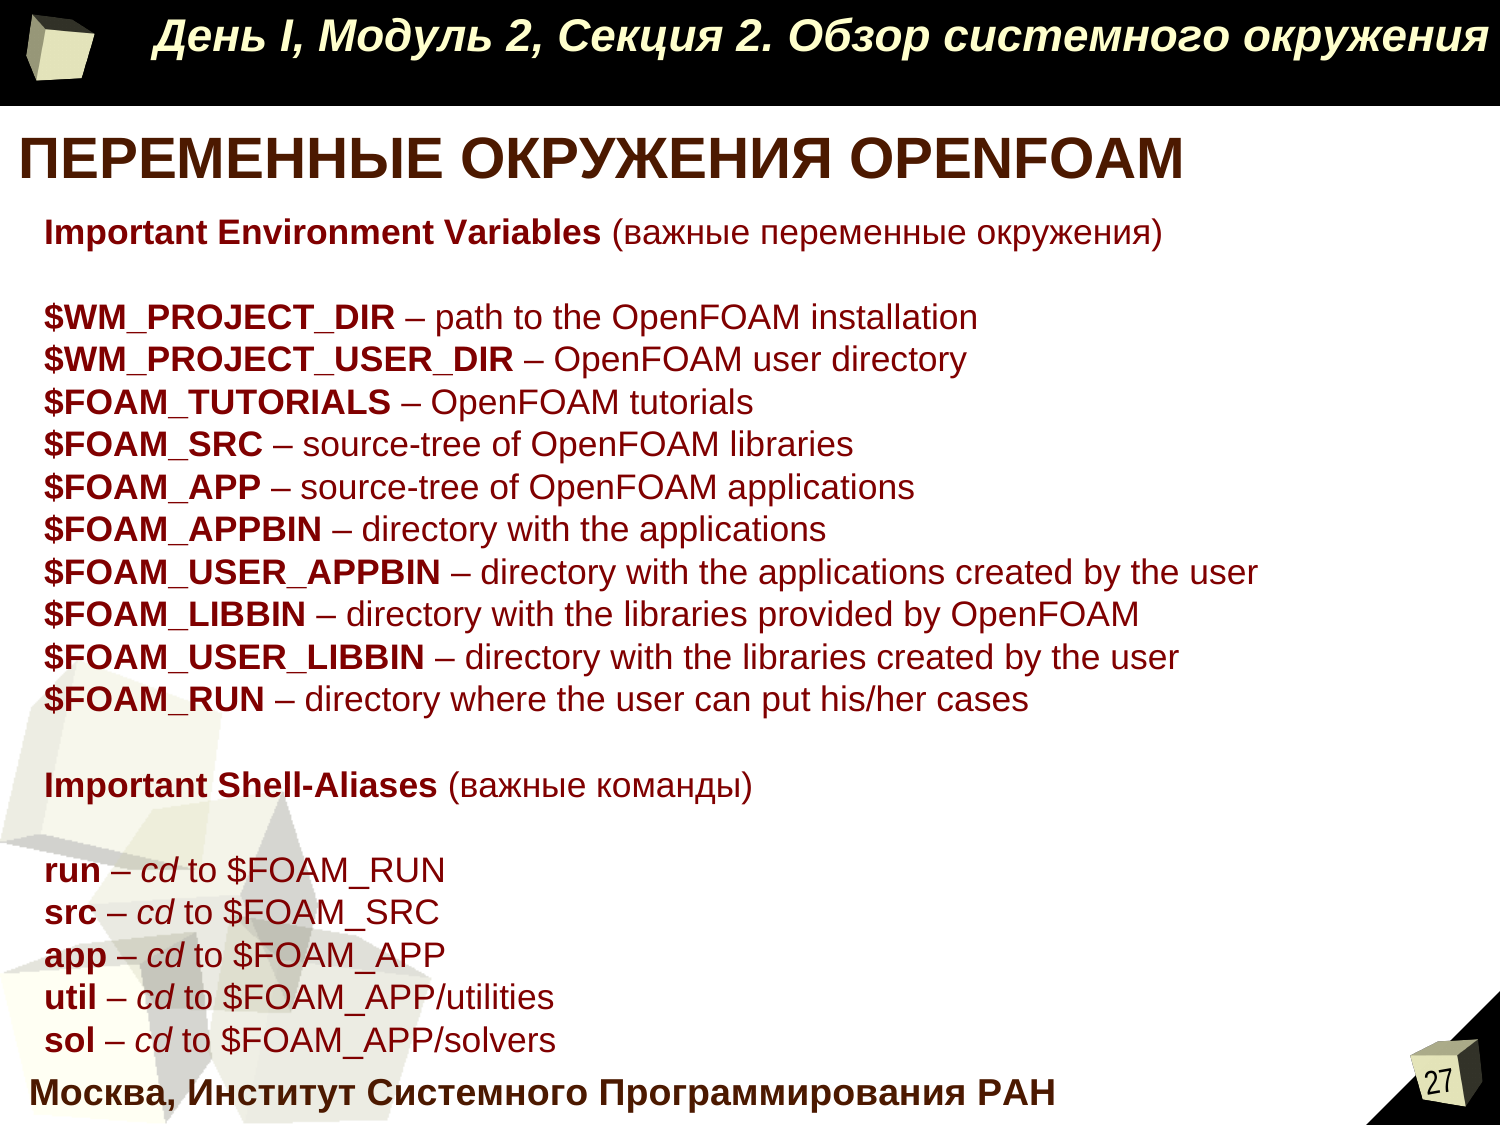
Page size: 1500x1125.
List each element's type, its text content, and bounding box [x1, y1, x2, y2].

text_box Important Environment Variables (важные переменные окружения) $WM_PROJECT_DIR – path to the OpenFOAM installation $WM_PROJECT_USER_DIR – OpenFOAM user directory $FOAM_TUTORIALS – OpenFOAM tutorials $FOAM_SRC – source-tree of OpenFOAM libraries $FOAM_APP – source-tree of OpenFOAM applications $FOAM_APPBIN – directory with the applications $FOAM_USER_APPBIN – directory with the applications created by the user $FOAM_LIBBIN – directory with the libraries provided by OpenFOAM $FOAM_USER_LIBBIN – directory with the libraries created by the user $FOAM_RUN – directory where the user can put his/her cases Important Shell-Aliases (важные команды) run – cd to $FOAM_RUN src – cd to $FOAM_SRC app – cd to $FOAM_APP util – cd to $FOAM_APP/utilities sol – cd to $FOAM_APP/solvers [29, 198, 1448, 1067]
picture [0, 659, 433, 1125]
text_box ПЕРЕМЕННЫЕ ОКРУЖЕНИЯ OPENFOAM [4, 112, 1500, 198]
picture [423, 1088, 433, 1102]
